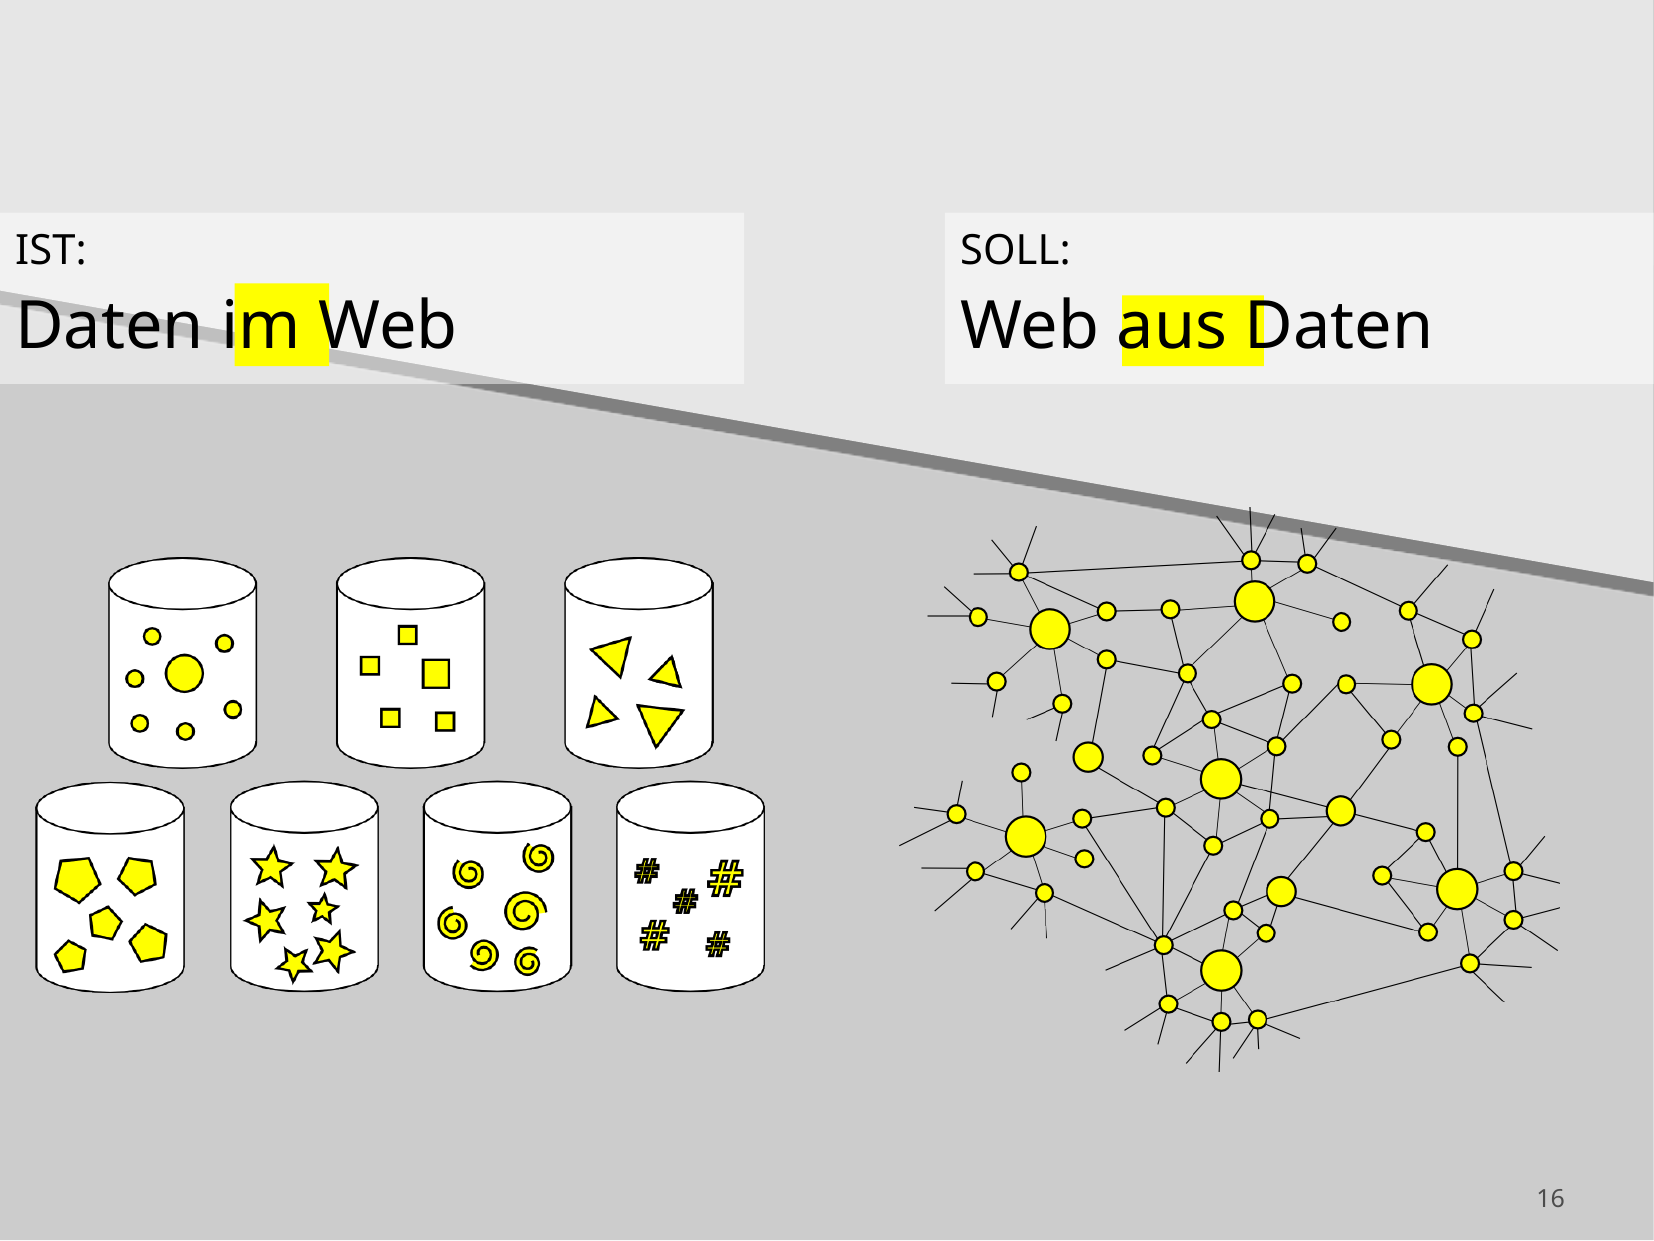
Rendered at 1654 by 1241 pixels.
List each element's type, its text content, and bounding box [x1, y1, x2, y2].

picture [899, 507, 1560, 1073]
text_box SOLL: Web aus Daten [945, 212, 1654, 379]
text_box [944, 212, 1654, 384]
text_box IST: Daten im Web [0, 212, 804, 379]
text_box [0, 379, 745, 384]
picture [35, 557, 765, 993]
